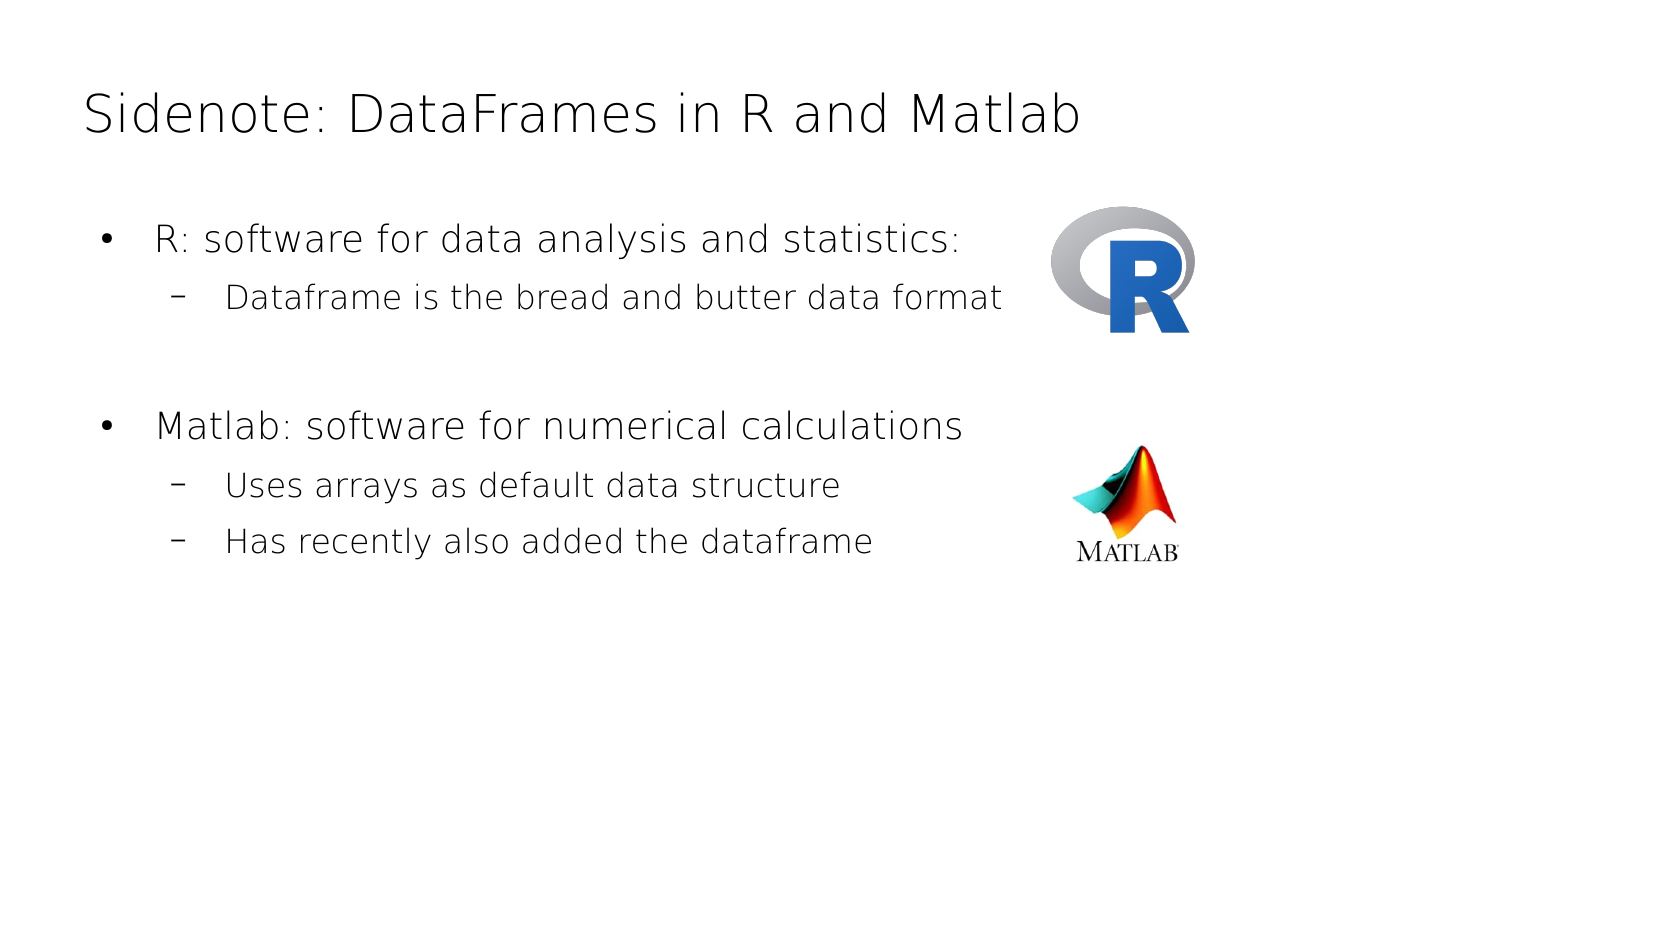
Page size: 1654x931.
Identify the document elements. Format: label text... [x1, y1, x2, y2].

title Sidenote: DataFrames in R and Matlab [82, 37, 1571, 193]
picture [1066, 434, 1188, 570]
list R: software for data analysis and statistics: Dataframe is the bread and butter data format Matlab: software for numerical calculations Uses arrays as default data structure Has recently also added the dataframe [82, 217, 1571, 758]
picture [1051, 206, 1195, 333]
